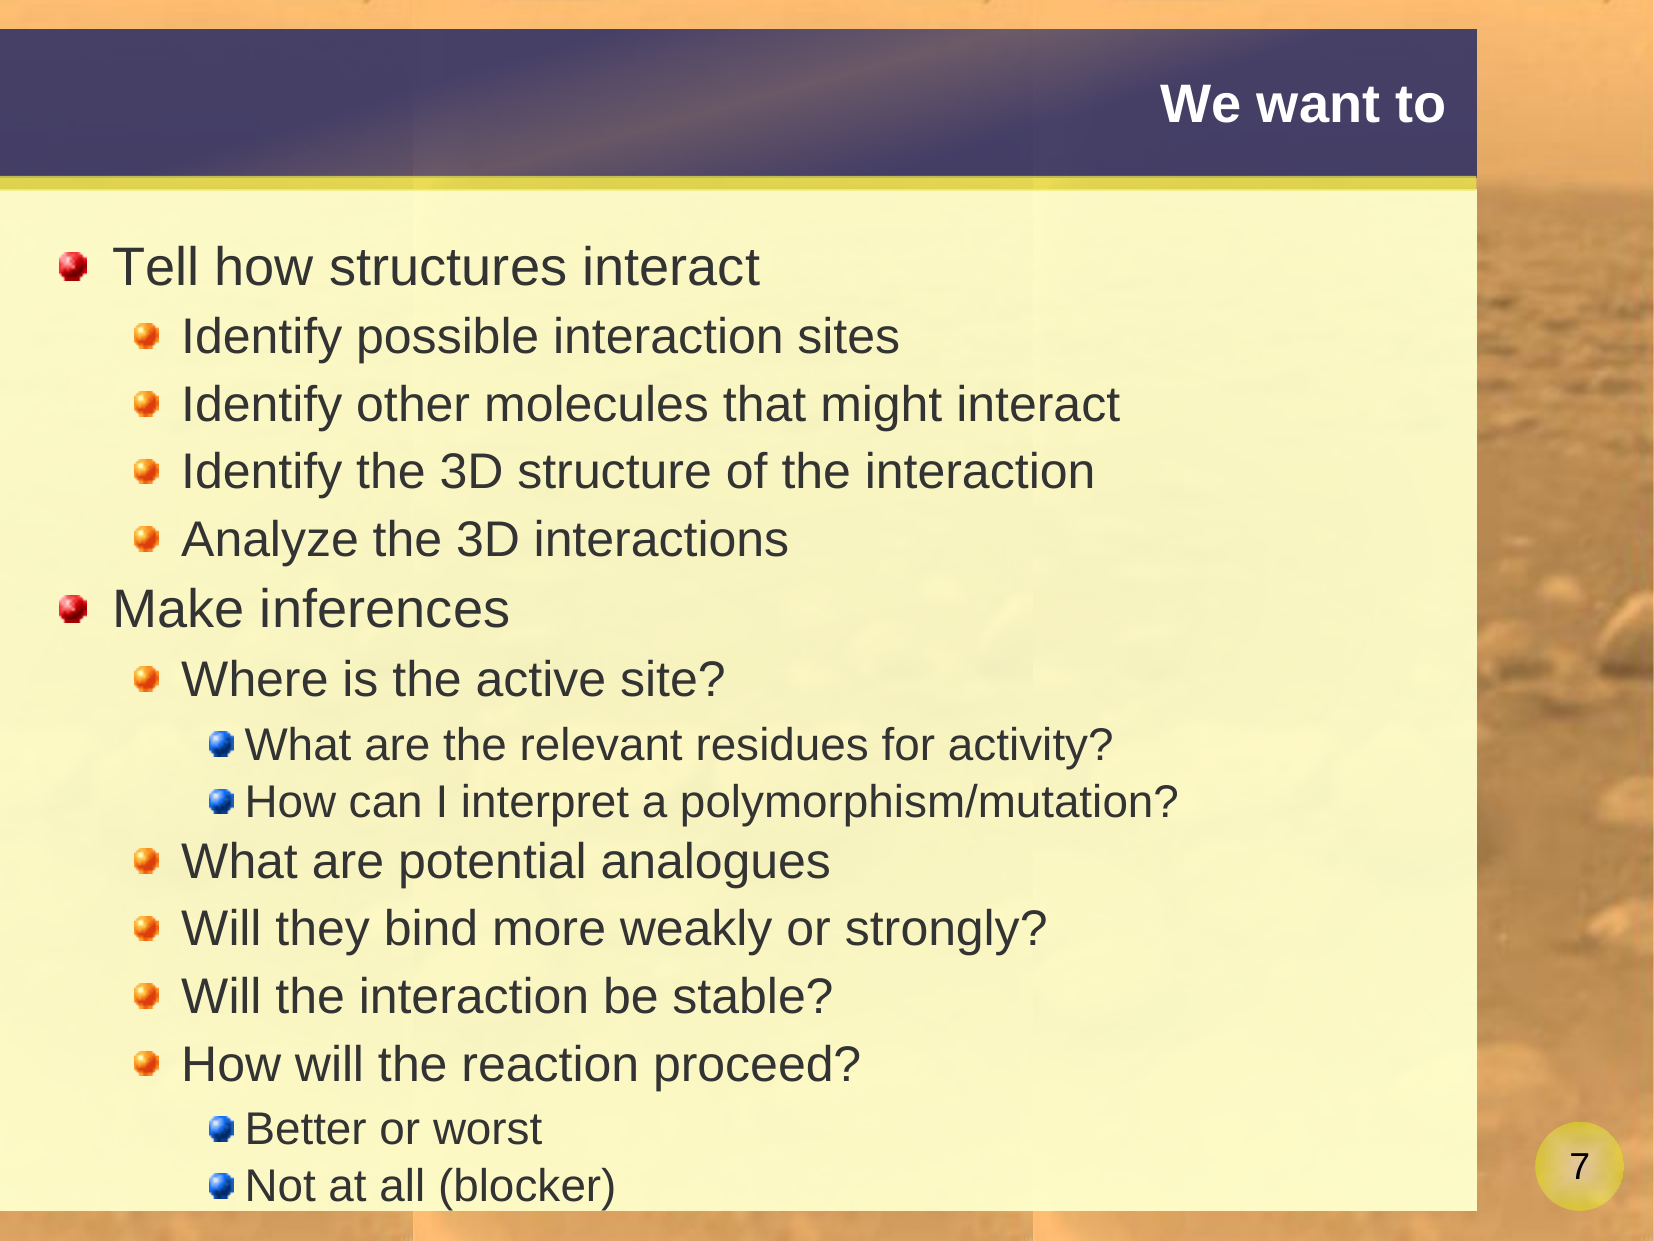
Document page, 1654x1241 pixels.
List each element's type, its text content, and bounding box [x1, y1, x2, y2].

list Tell how structures interact Identify possible interaction sites Identify other molecules that might interact Identify the 3D structure of the interaction Analyze the 3D interactions Make inferences Where is the active site? What are the relevant residues for activity? How can I interpret a polymorphism/mutation? What are potential analogues Will they bind more weakly or strongly? Will the interaction be stable? How will the reaction proceed? Better or worst Not at all (blocker) [59, 236, 1418, 1212]
title We want to [29, 59, 1447, 148]
picture [0, 0, 1654, 1241]
